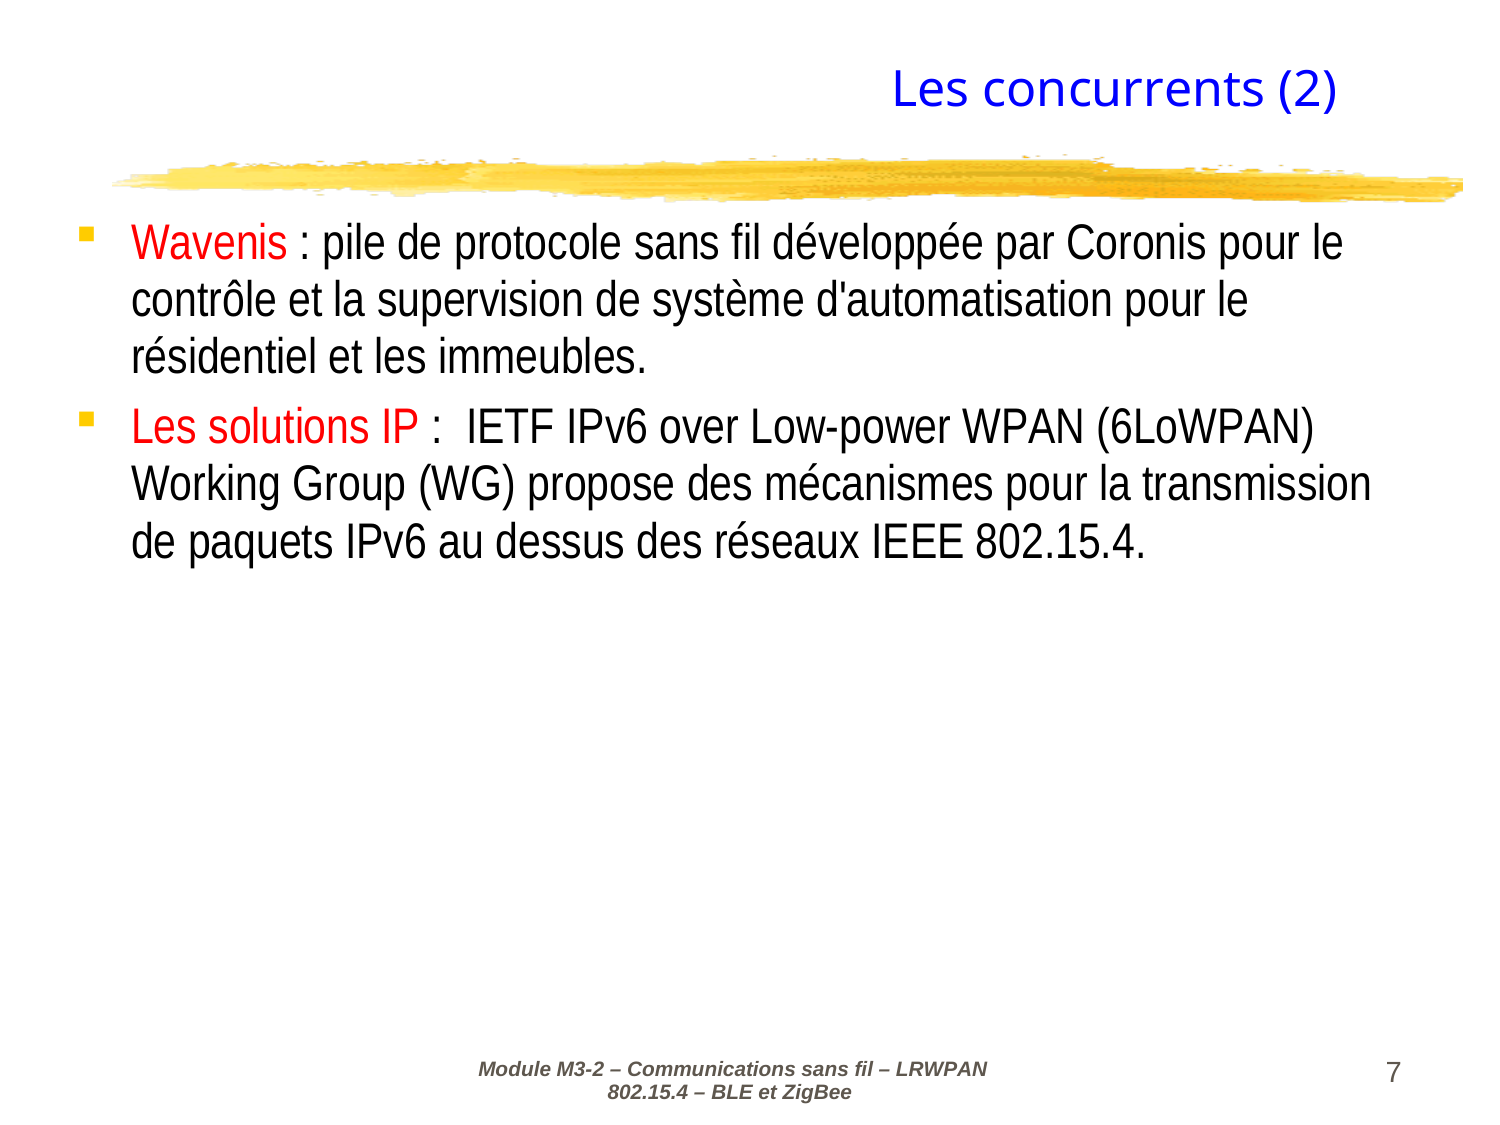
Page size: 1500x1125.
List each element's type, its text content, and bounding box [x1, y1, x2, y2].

list Wavenis : pile de protocole sans fil développée par Coronis pour le contrôle et la supervision de système d'automatisation pour le résidentiel et les immeubles. Les solutions IP : IETF IPv6 over Low-power WPAN (6LoWPAN) Working Group (WG) propose des mécanismes pour la transmission de paquets IPv6 au dessus des réseaux IEEE 802.15.4. [74, 212, 1417, 865]
picture [112, 149, 1463, 213]
title Les concurrents (2) [62, 37, 1338, 138]
